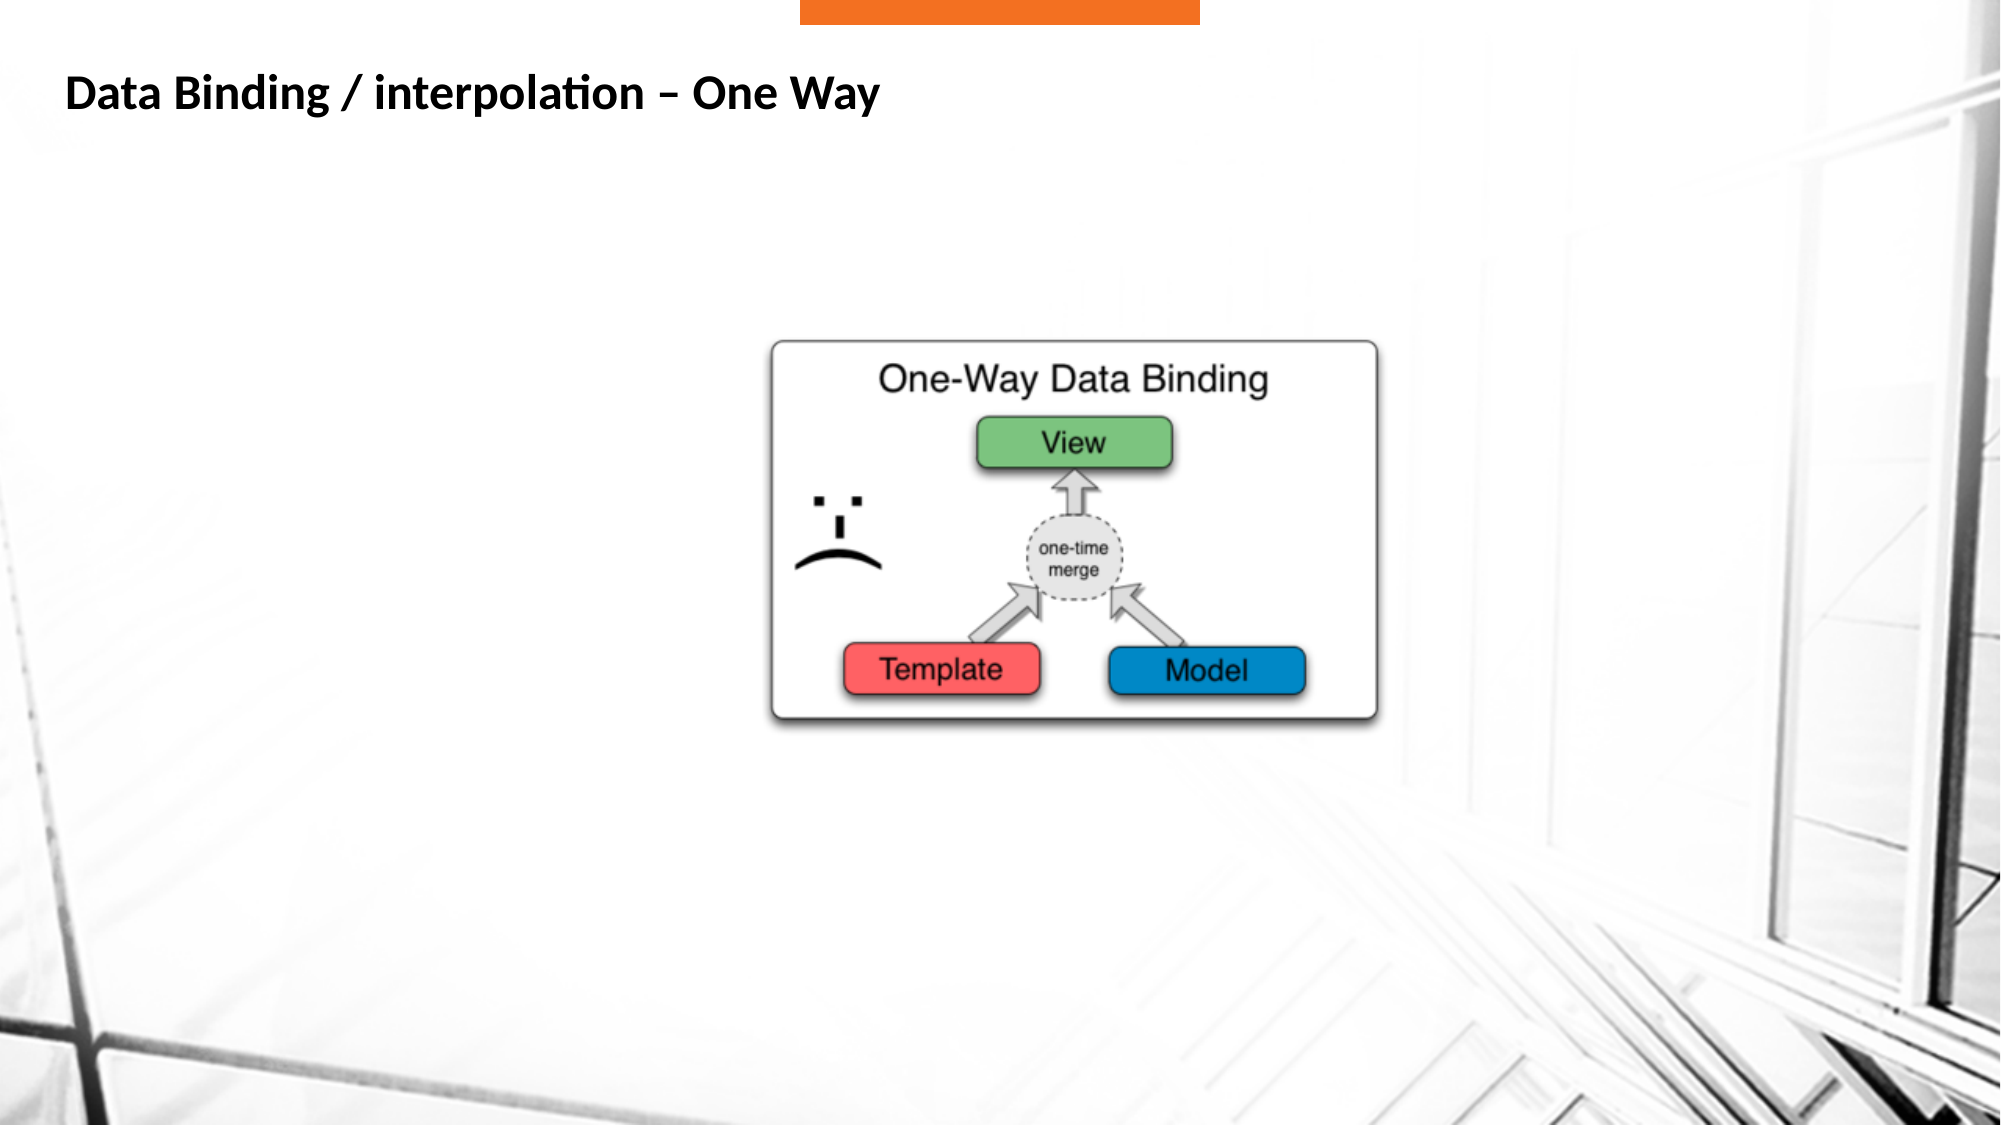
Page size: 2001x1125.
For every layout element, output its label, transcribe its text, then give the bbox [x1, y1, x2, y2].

picture [762, 337, 1388, 736]
title Data Binding / interpolation – One Way [50, 63, 1951, 150]
